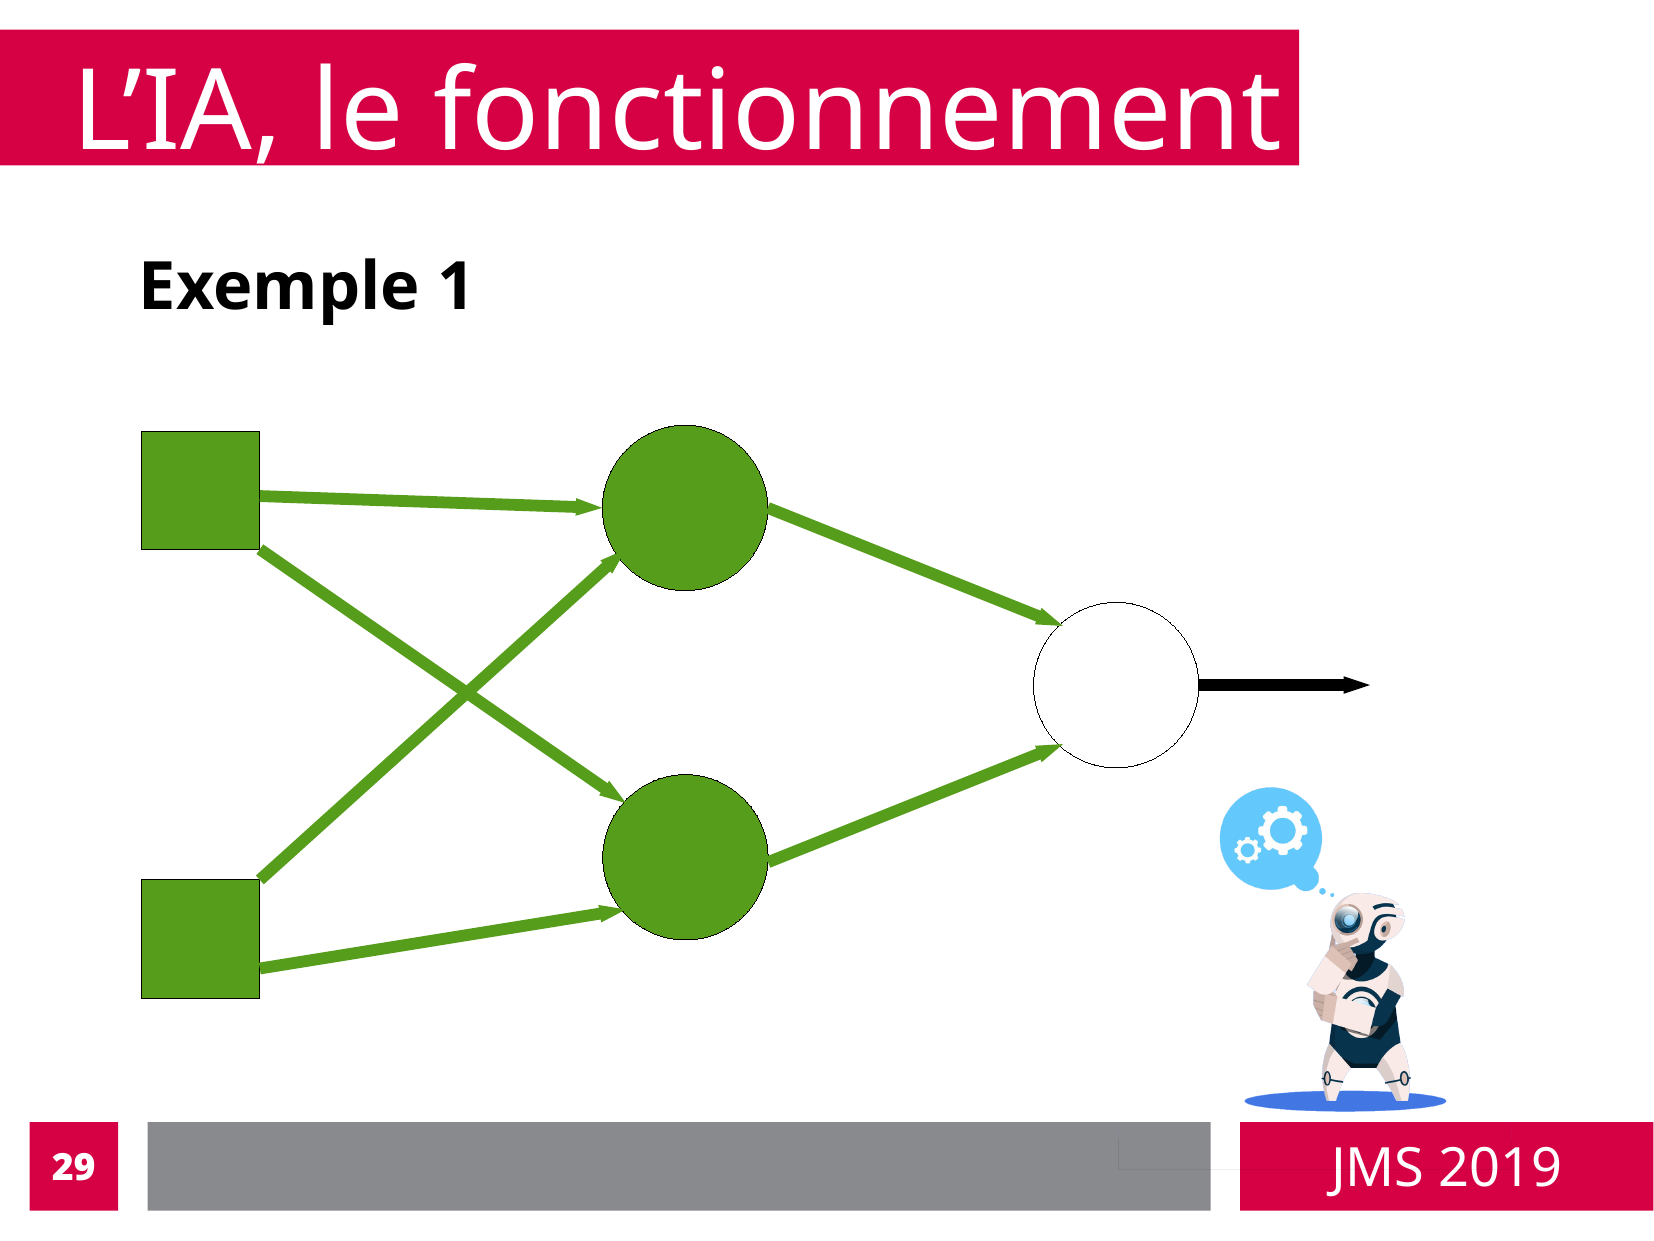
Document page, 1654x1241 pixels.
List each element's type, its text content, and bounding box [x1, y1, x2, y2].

text_box Exemple 1 [0, 237, 615, 330]
text_box [602, 425, 768, 591]
text_box [141, 879, 260, 999]
text_box [602, 774, 769, 940]
picture [1118, 744, 1512, 1170]
title L’IA, le fonctionnement [0, 29, 1371, 178]
text_box [1033, 602, 1199, 768]
text_box [141, 431, 260, 550]
